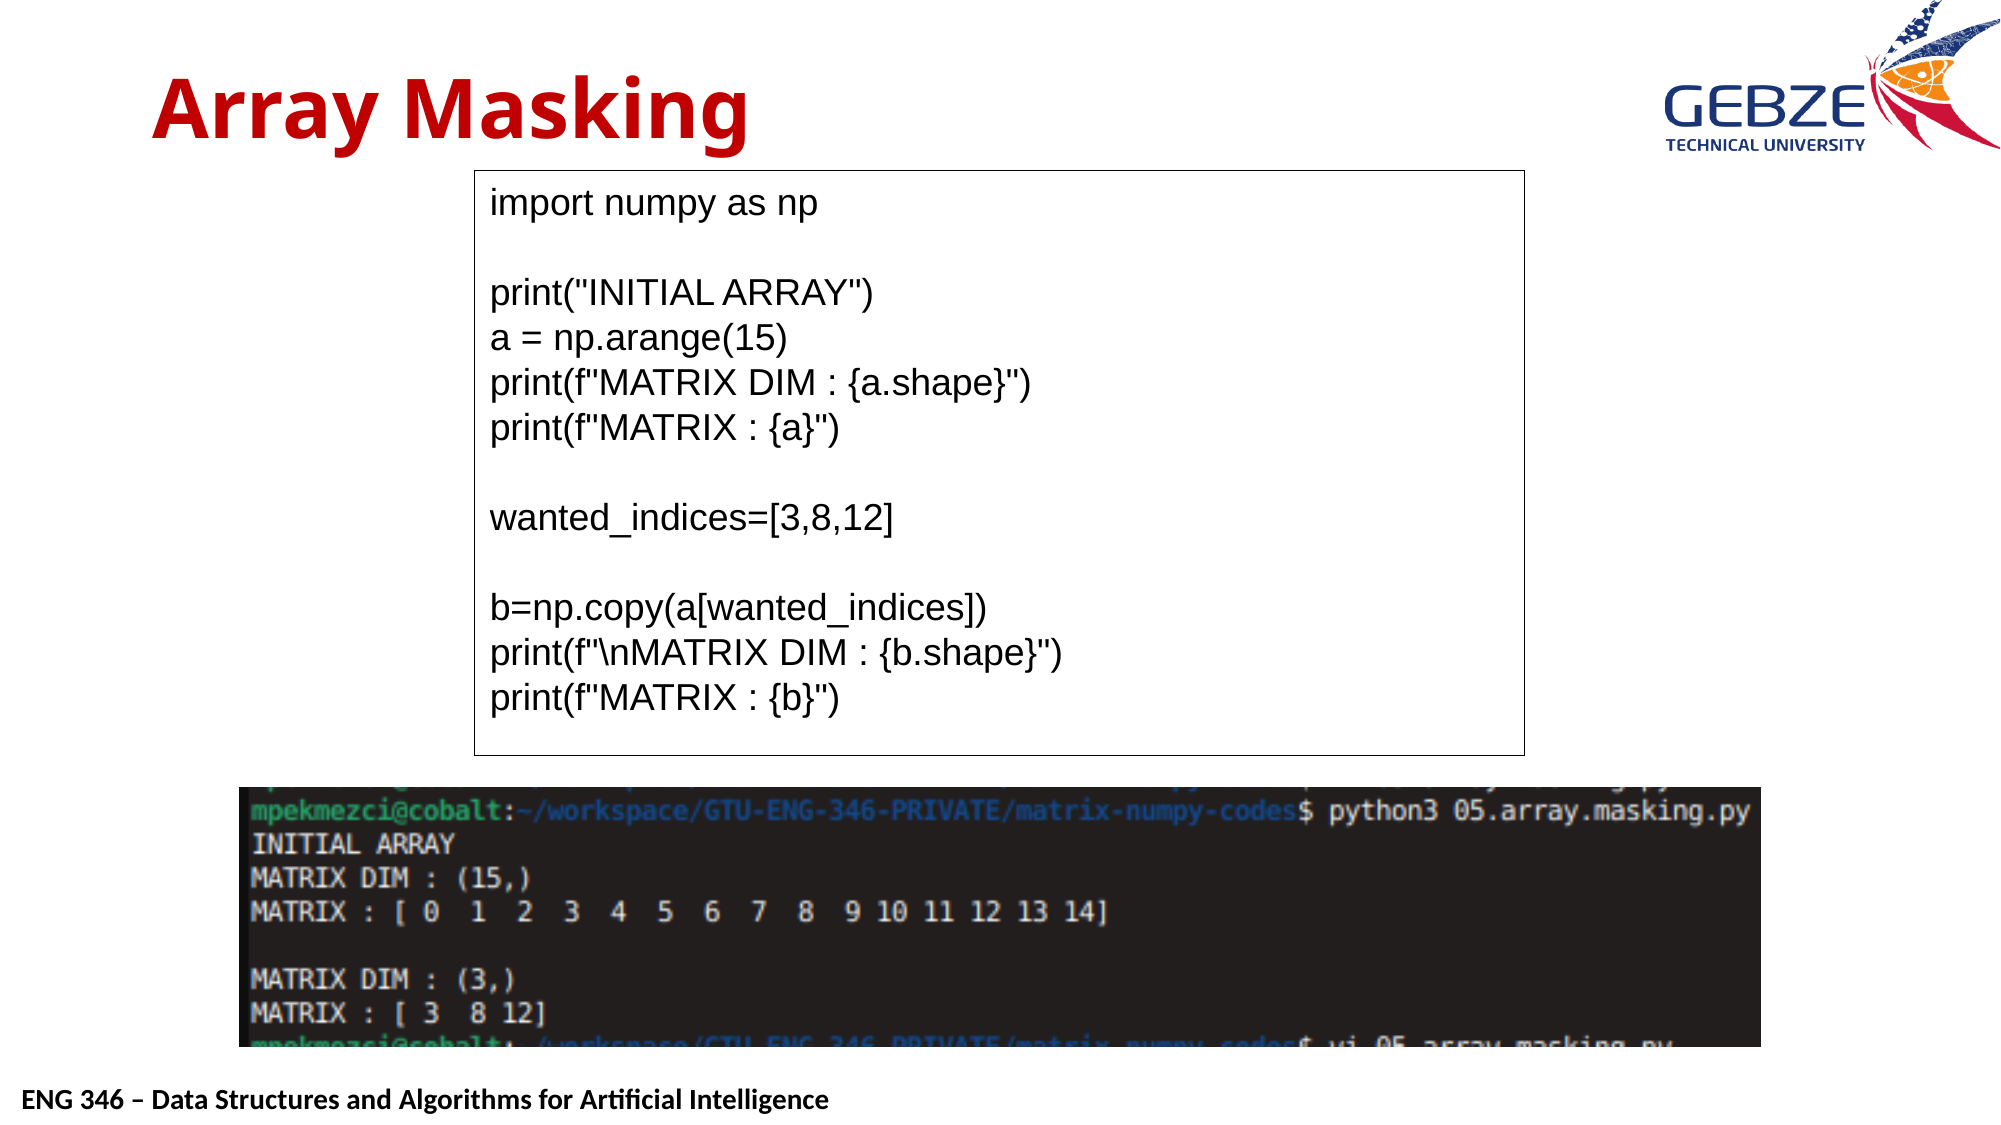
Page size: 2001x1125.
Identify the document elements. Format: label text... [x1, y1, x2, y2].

text_box import numpy as np print("INITIAL ARRAY") a = np.arange(15) print(f"MATRIX DIM : {a.shape}") print(f"MATRIX : {a}") wanted_indices=[3,8,12] b=np.copy(a[wanted_indices]) print(f"\nMATRIX DIM : {b.shape}") print(f"MATRIX : {b}") [474, 170, 1525, 756]
picture [239, 787, 1761, 1047]
picture [1665, 0, 2001, 151]
title Array Masking [137, 59, 1650, 165]
